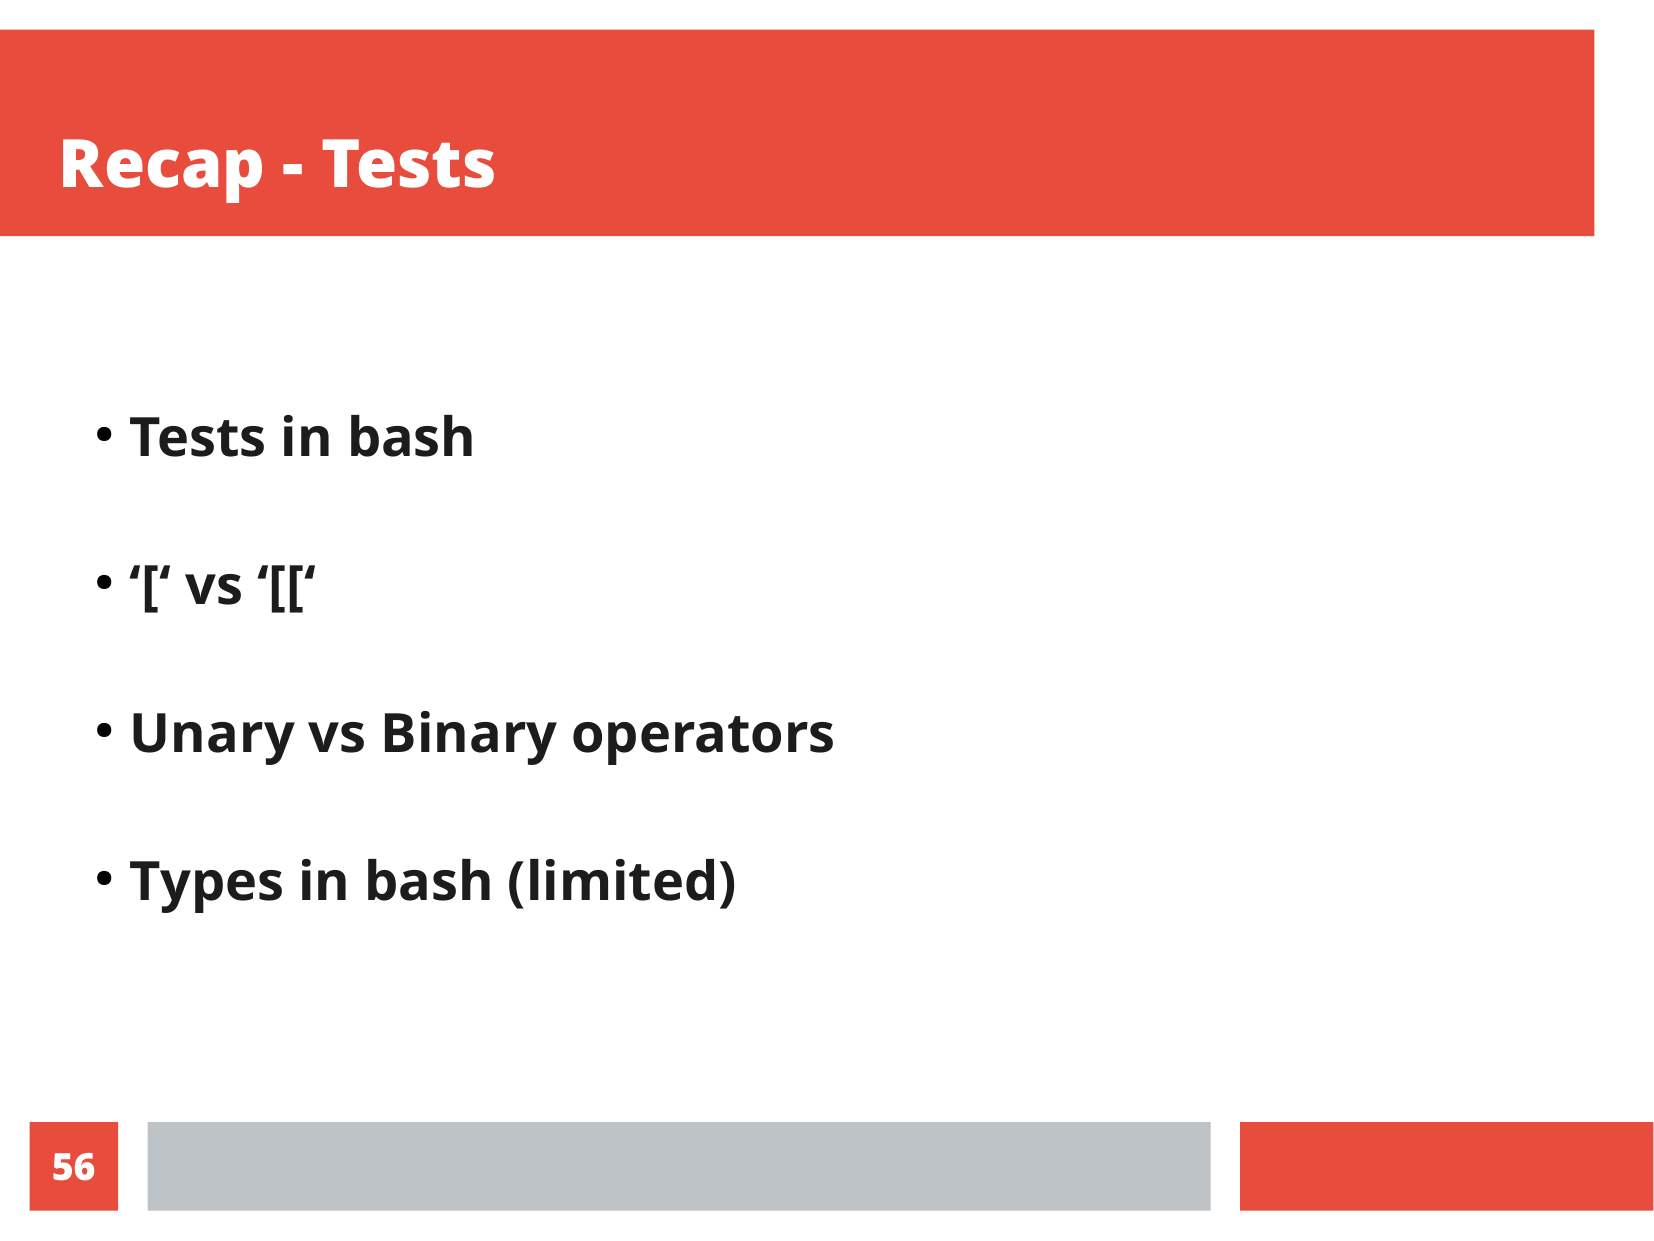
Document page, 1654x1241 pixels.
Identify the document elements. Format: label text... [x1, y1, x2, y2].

subtitle Tests in bash ‘[‘ vs ‘[[‘ Unary vs Binary operators Types in bash (limited) [59, 324, 1565, 1093]
title Recap - Tests [59, 59, 1595, 207]
